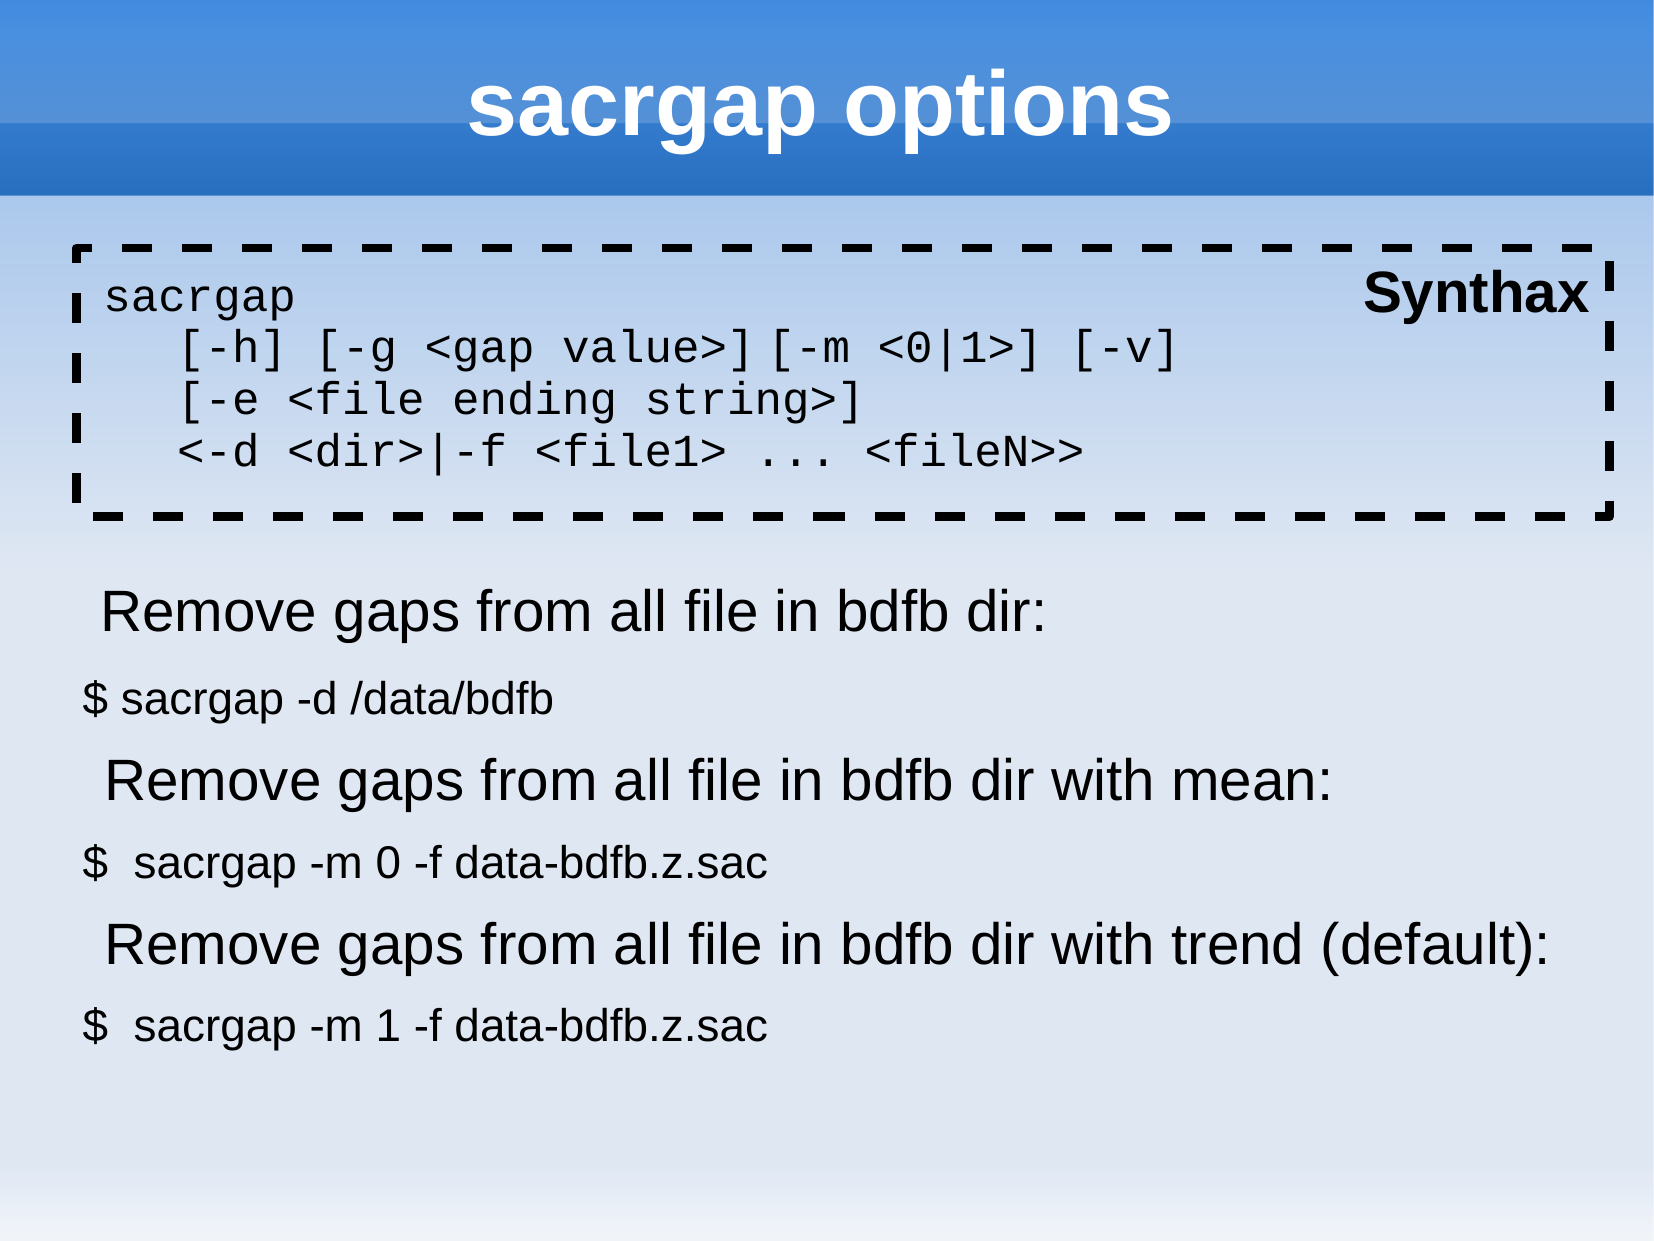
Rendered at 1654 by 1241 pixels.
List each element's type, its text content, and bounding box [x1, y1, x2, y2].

list Remove gaps from all file in bdfb dir: $ sacrgap -d /data/bdfb Remove gaps from all file in bdfb dir with mean: $ sacrgap -m 0 -f data-bdfb.z.sac Remove gaps from all file in bdfb dir with trend (default): $ sacrgap -m 1 -f data-bdfb.z.sac [82, 578, 1571, 1142]
title sacrgap options [76, 0, 1565, 208]
picture [0, 0, 1654, 1241]
text_box Synthax [76, 248, 1610, 517]
